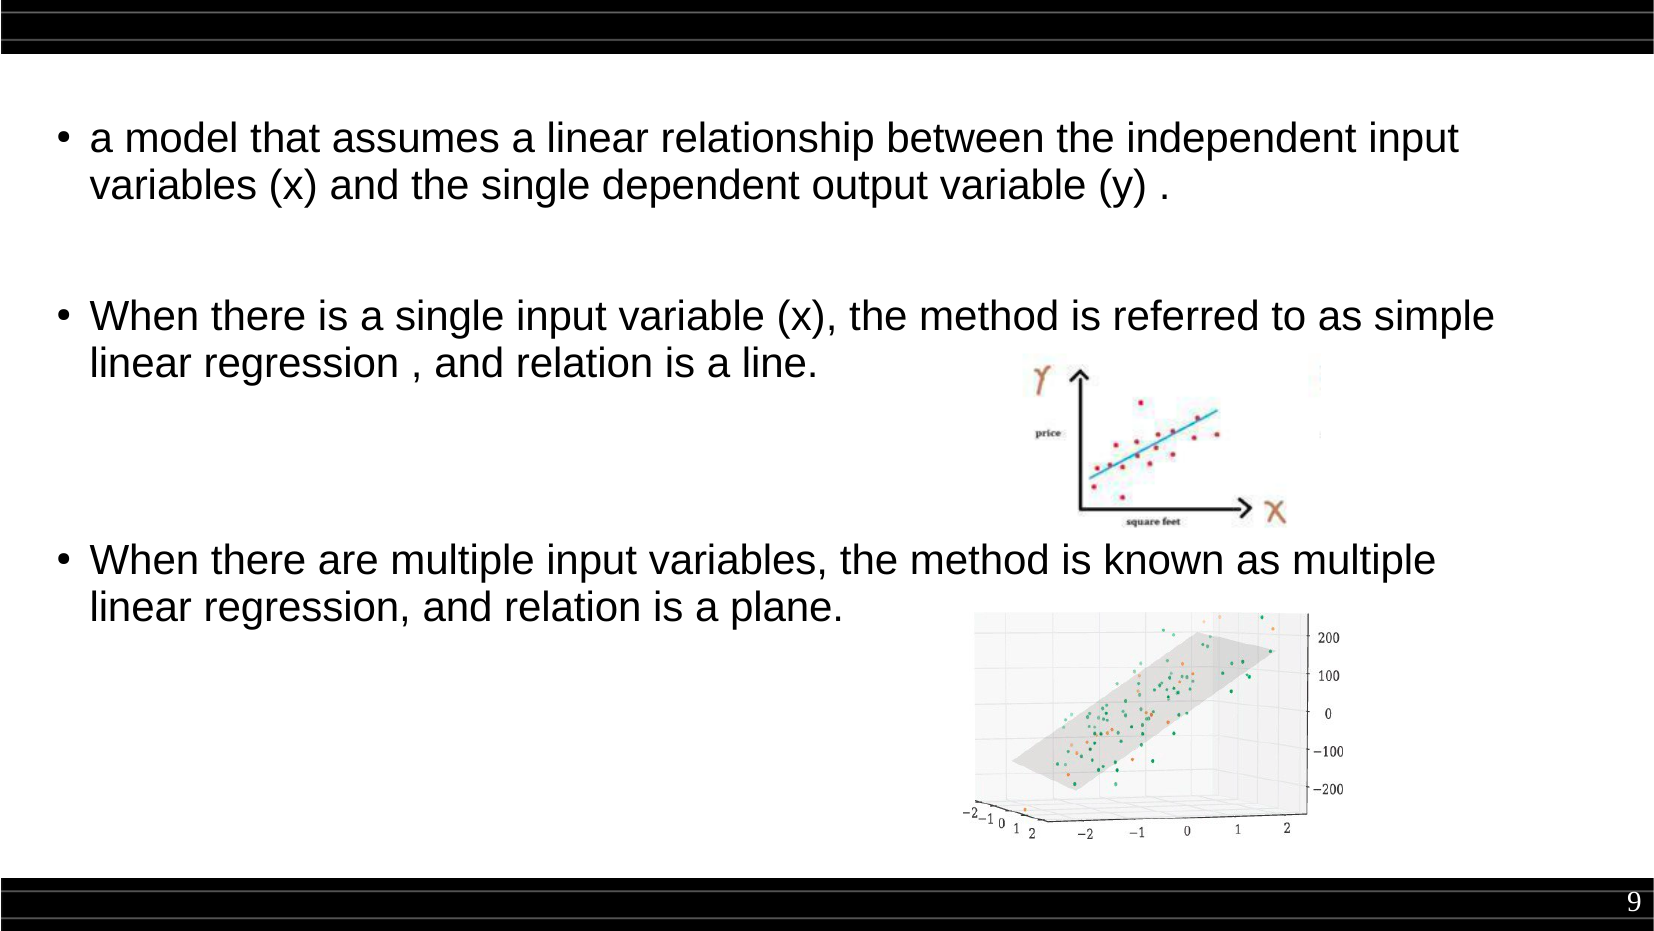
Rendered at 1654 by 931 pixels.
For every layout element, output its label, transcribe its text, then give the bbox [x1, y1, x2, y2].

picture [958, 599, 1366, 849]
picture [1005, 340, 1321, 541]
picture [1, 0, 1654, 54]
list a model that assumes a linear relationship between the independent input variables (x) and the single dependent output variable (y) . When there is a single input variable (x), the method is referred to as simple linear regression , and relation is a line. When there are multiple input variables, the method is known as multiple linear regression, and relation is a plane. [45, 114, 1534, 706]
picture [1, 878, 1654, 931]
